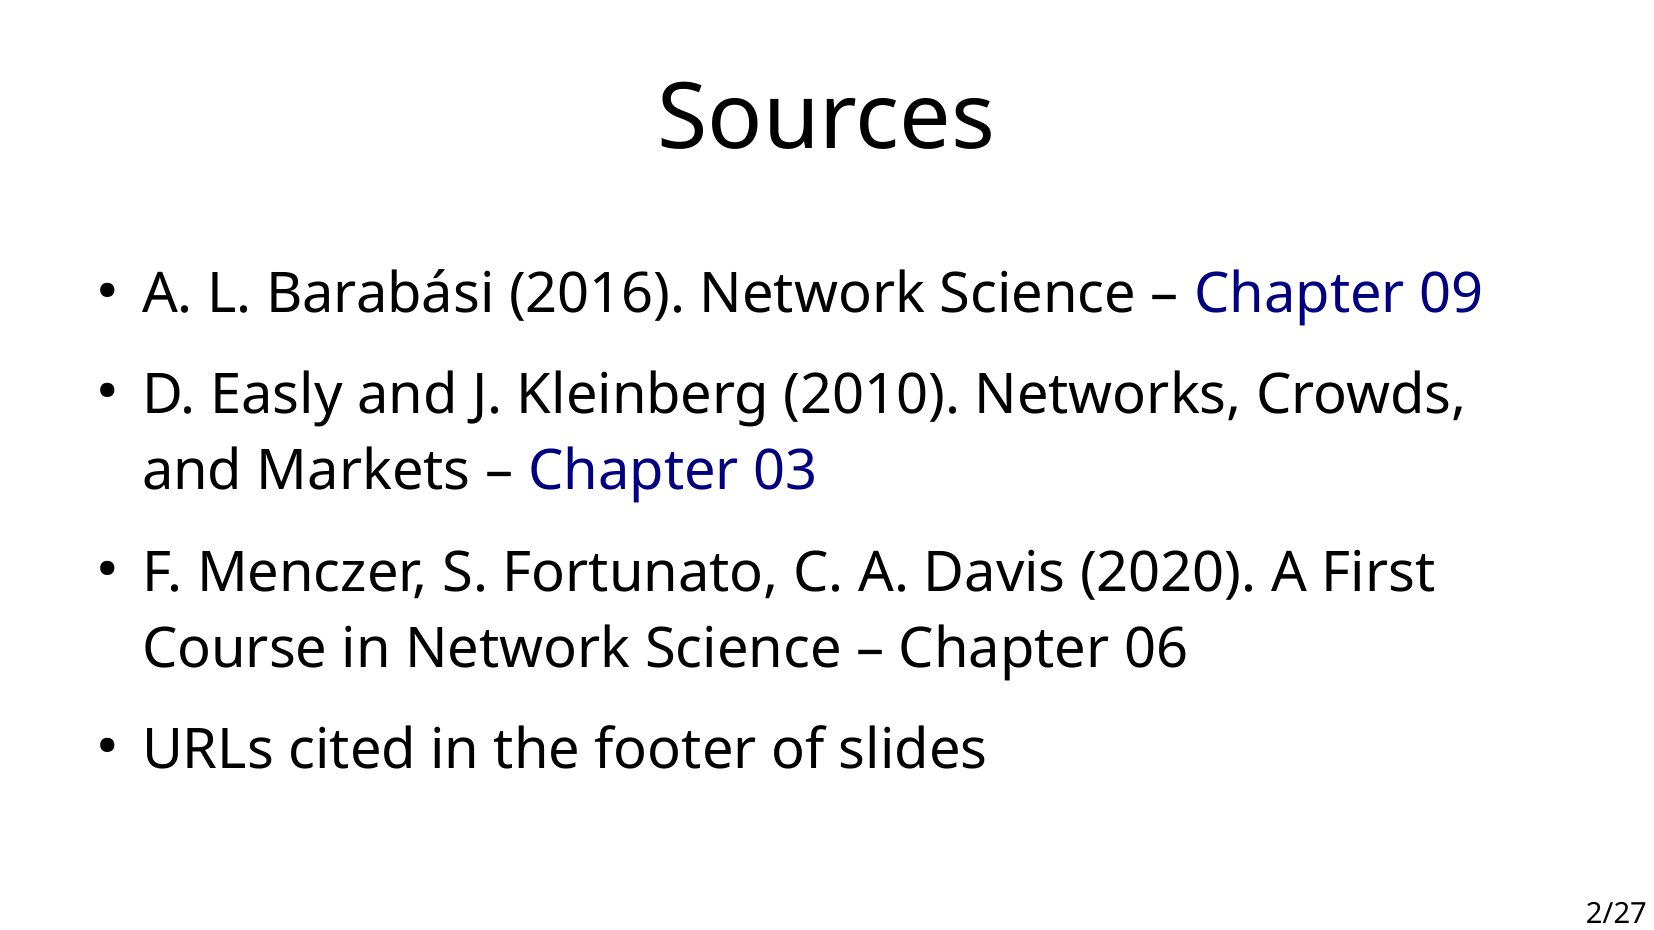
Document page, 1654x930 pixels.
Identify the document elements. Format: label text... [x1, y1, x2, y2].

title Sources [82, 1, 1571, 225]
list A. L. Barabási (2016). Network Science – Chapter 09 D. Easly and J. Kleinberg (2010). Networks, Crowds, and Markets – Chapter 03 F. Menczer, S. Fortunato, C. A. Davis (2020). A First Course in Network Science – Chapter 06 URLs cited in the footer of slides [82, 252, 1571, 793]
